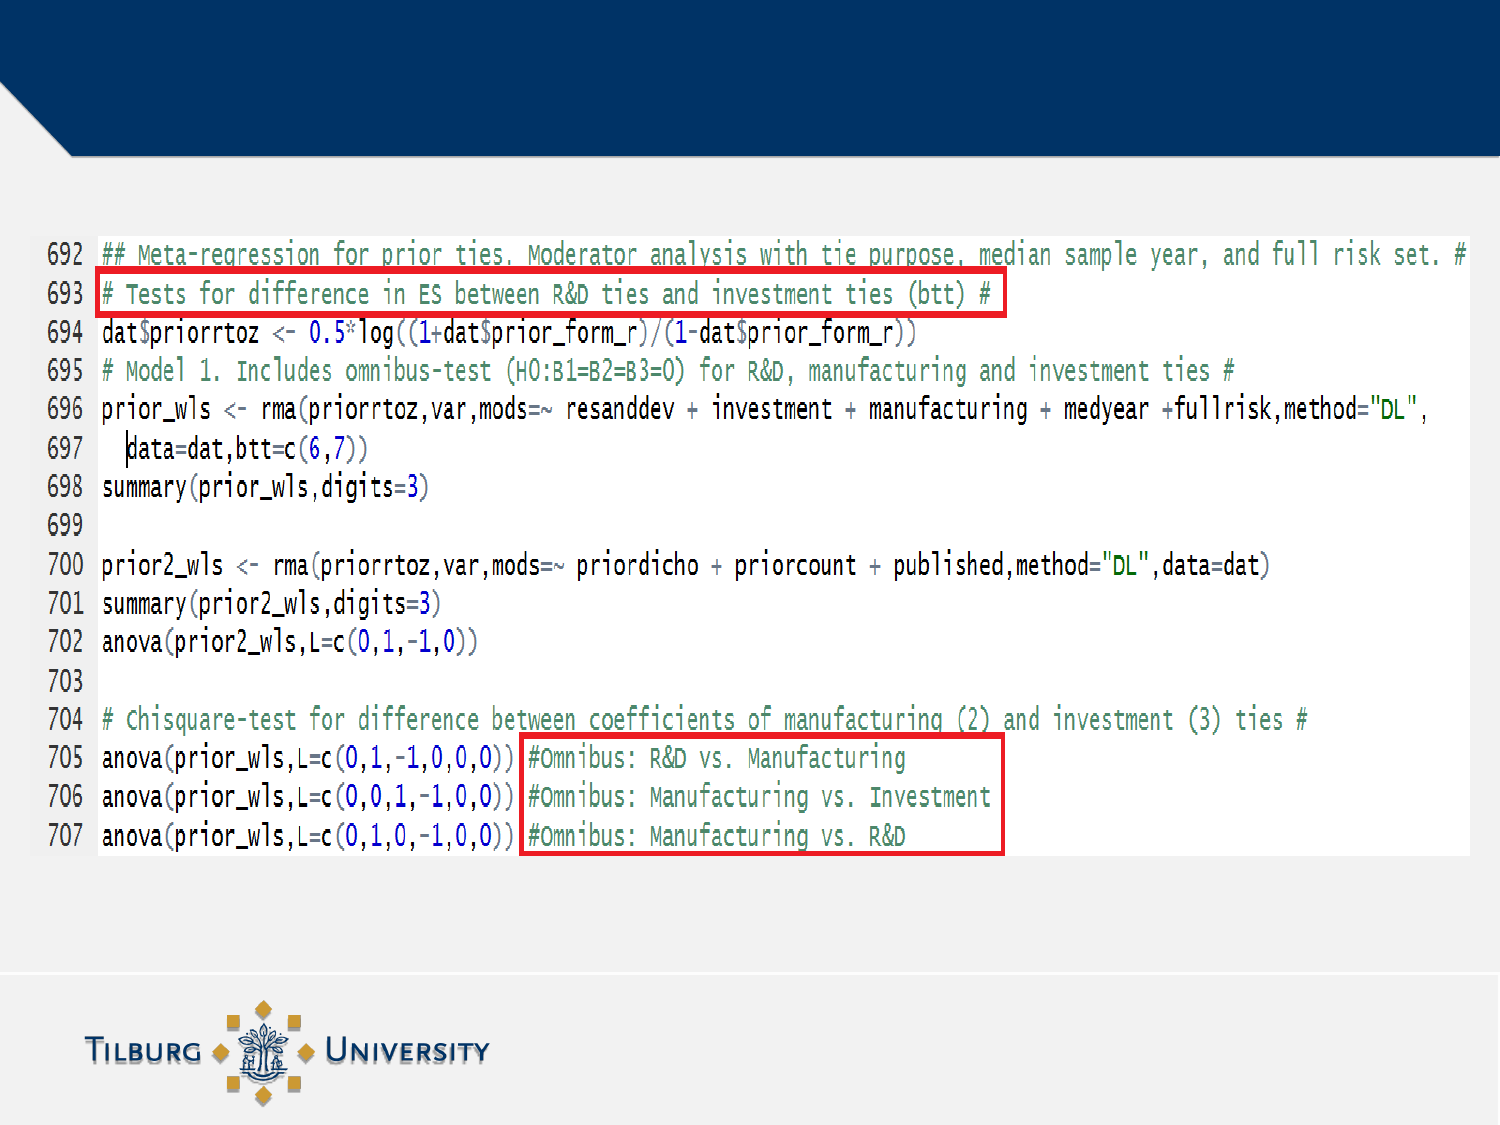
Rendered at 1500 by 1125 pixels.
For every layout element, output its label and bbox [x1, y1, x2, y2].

picture [30, 236, 1470, 856]
